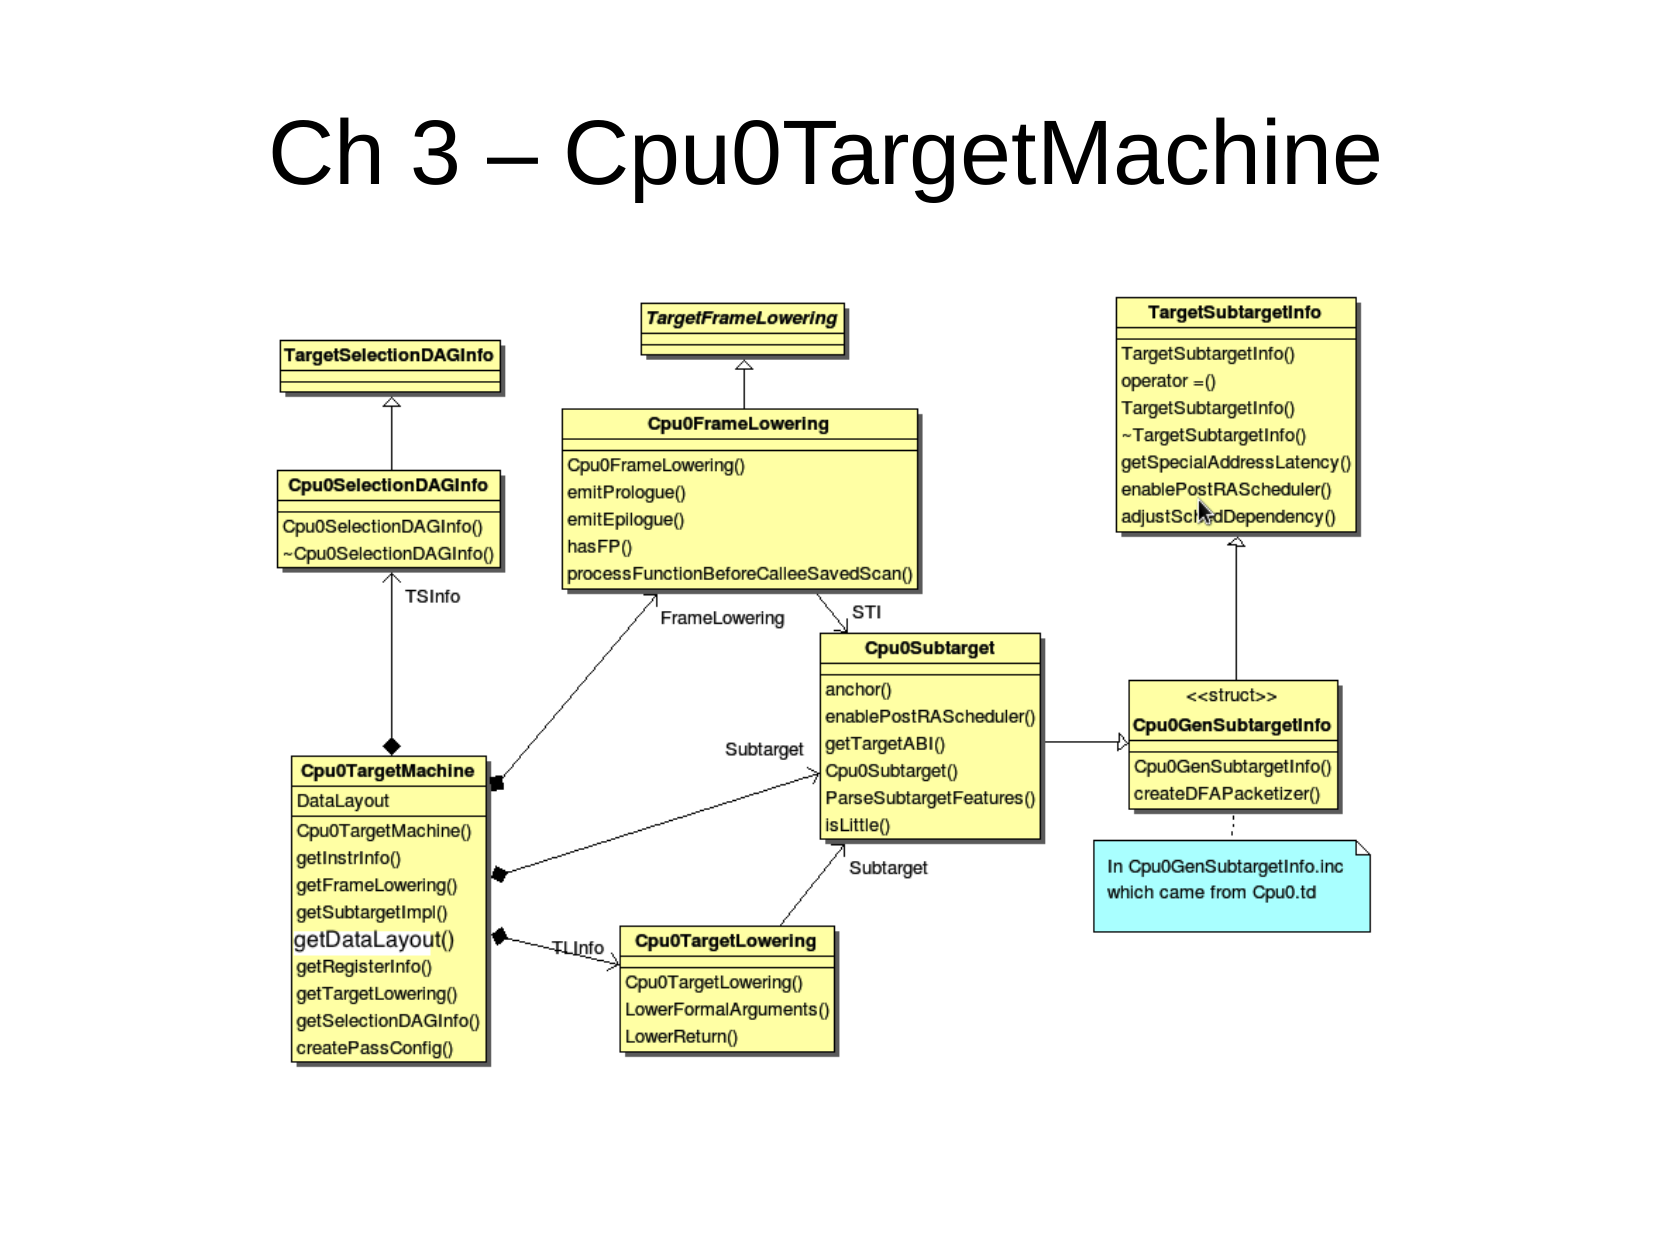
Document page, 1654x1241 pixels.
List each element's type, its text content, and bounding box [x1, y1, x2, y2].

title Ch 3 – Cpu0TargetMachine [82, 49, 1571, 257]
picture [270, 290, 1381, 1081]
